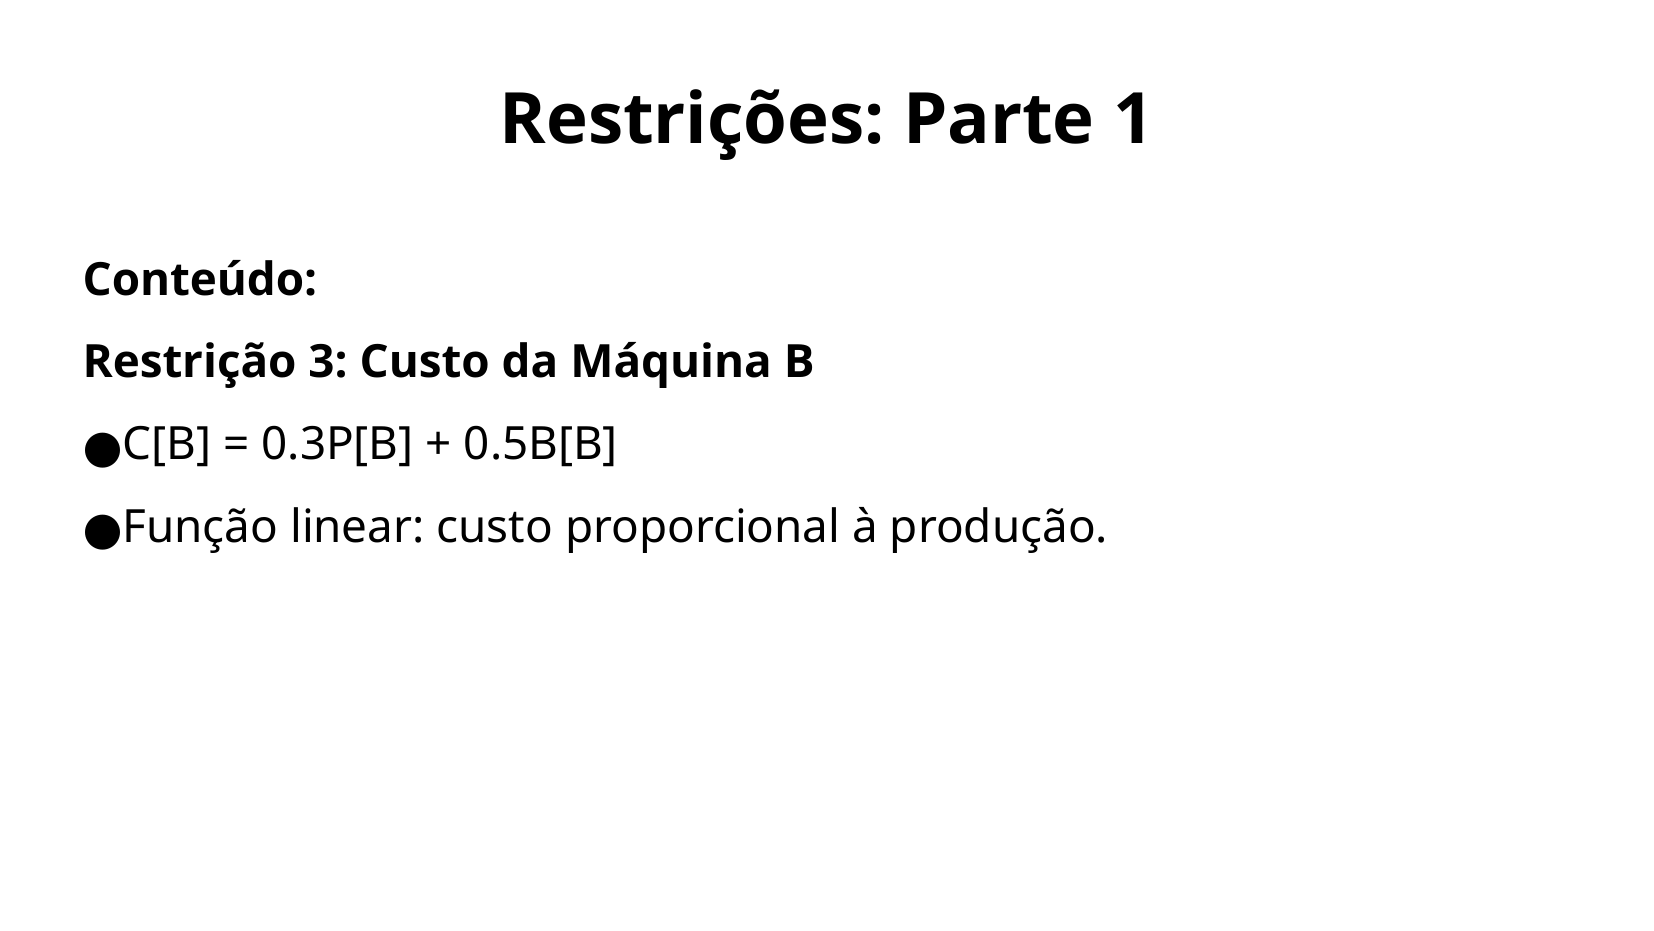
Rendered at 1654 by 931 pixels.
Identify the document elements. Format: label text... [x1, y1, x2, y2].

text_box Conteúdo: Restrição 3: Custo da Máquina B C[B] = 0.3P[B] + 0.5B[B] Função linear: custo proporcional à produção. [82, 221, 1571, 763]
text_box Restrições: Parte 1 [82, 37, 1571, 193]
